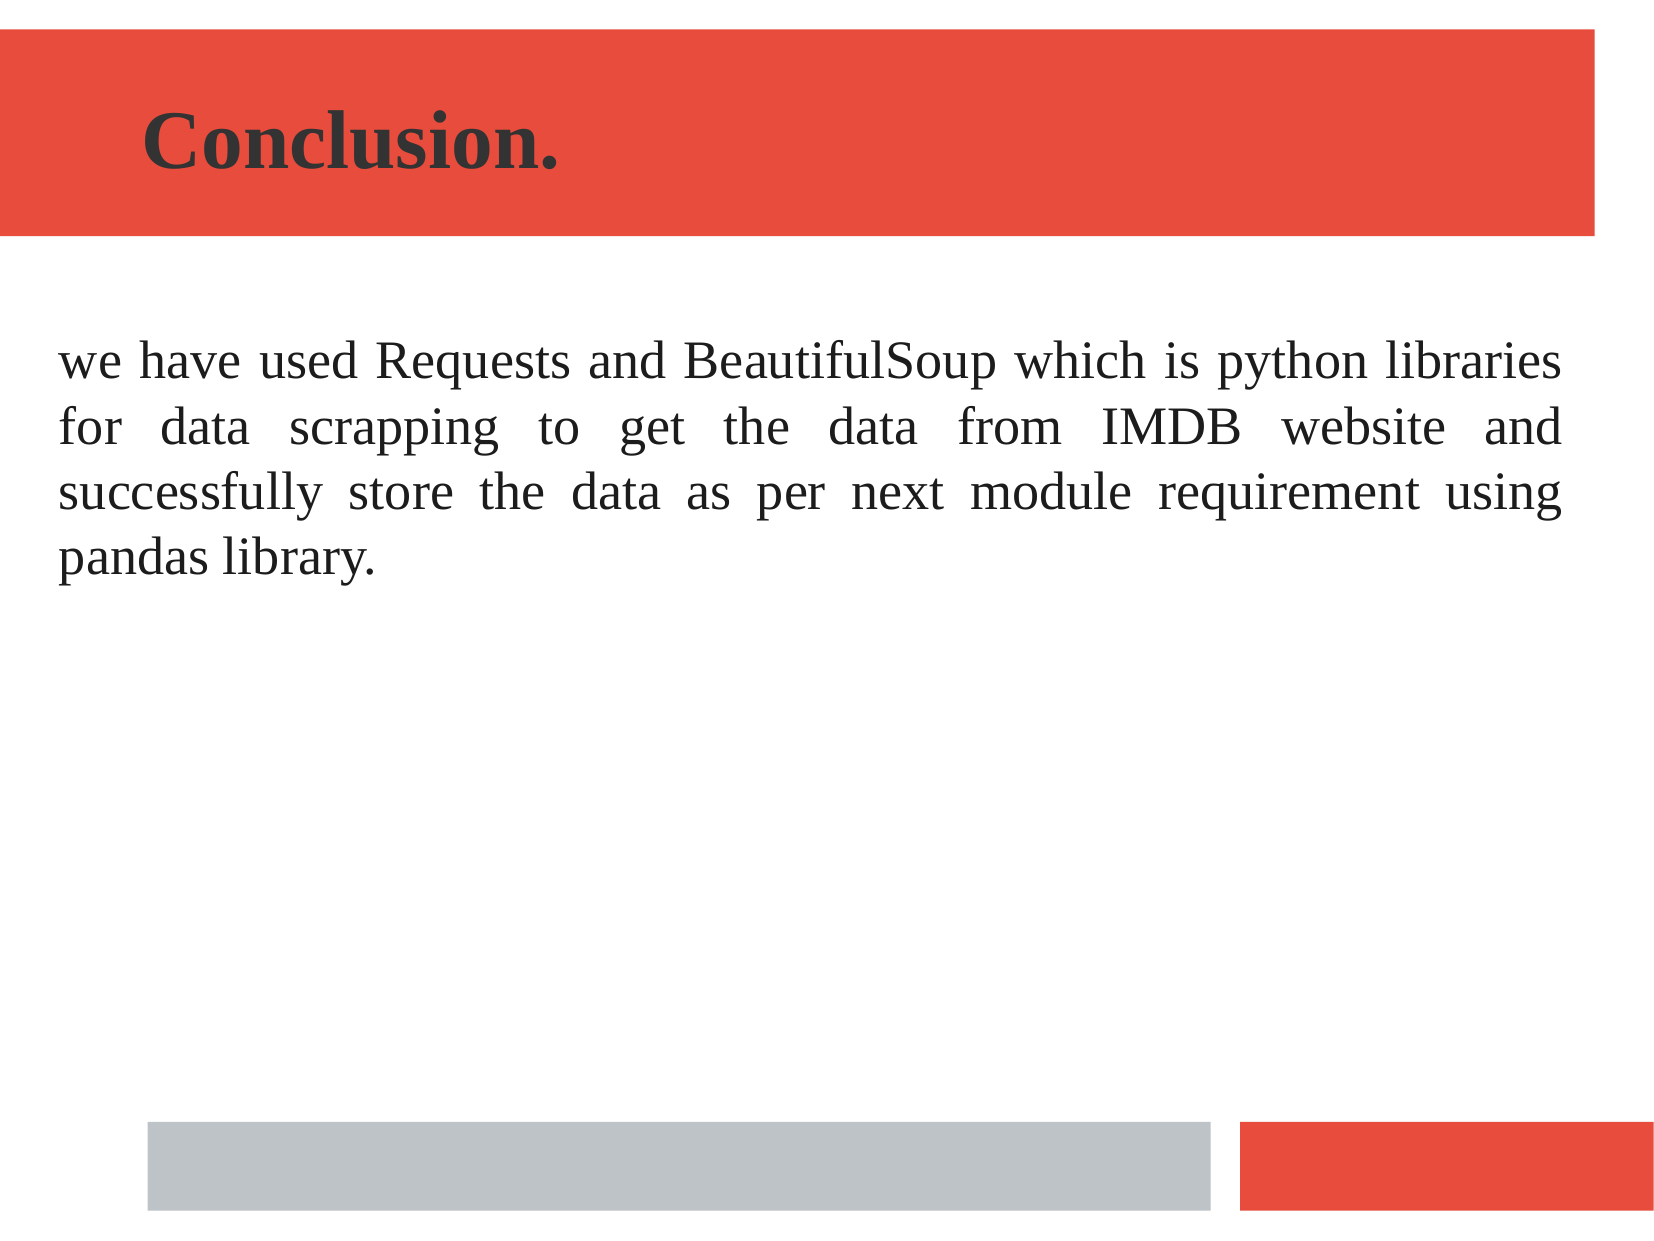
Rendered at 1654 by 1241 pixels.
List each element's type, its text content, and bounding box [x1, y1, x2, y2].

list we have used Requests and BeautifulSoup which is python libraries for data scrapping to get the data from IMDB website and successfully store the data as per next module requirement using pandas library. [59, 324, 1566, 1093]
text_box Conclusion. [141, 31, 1595, 239]
